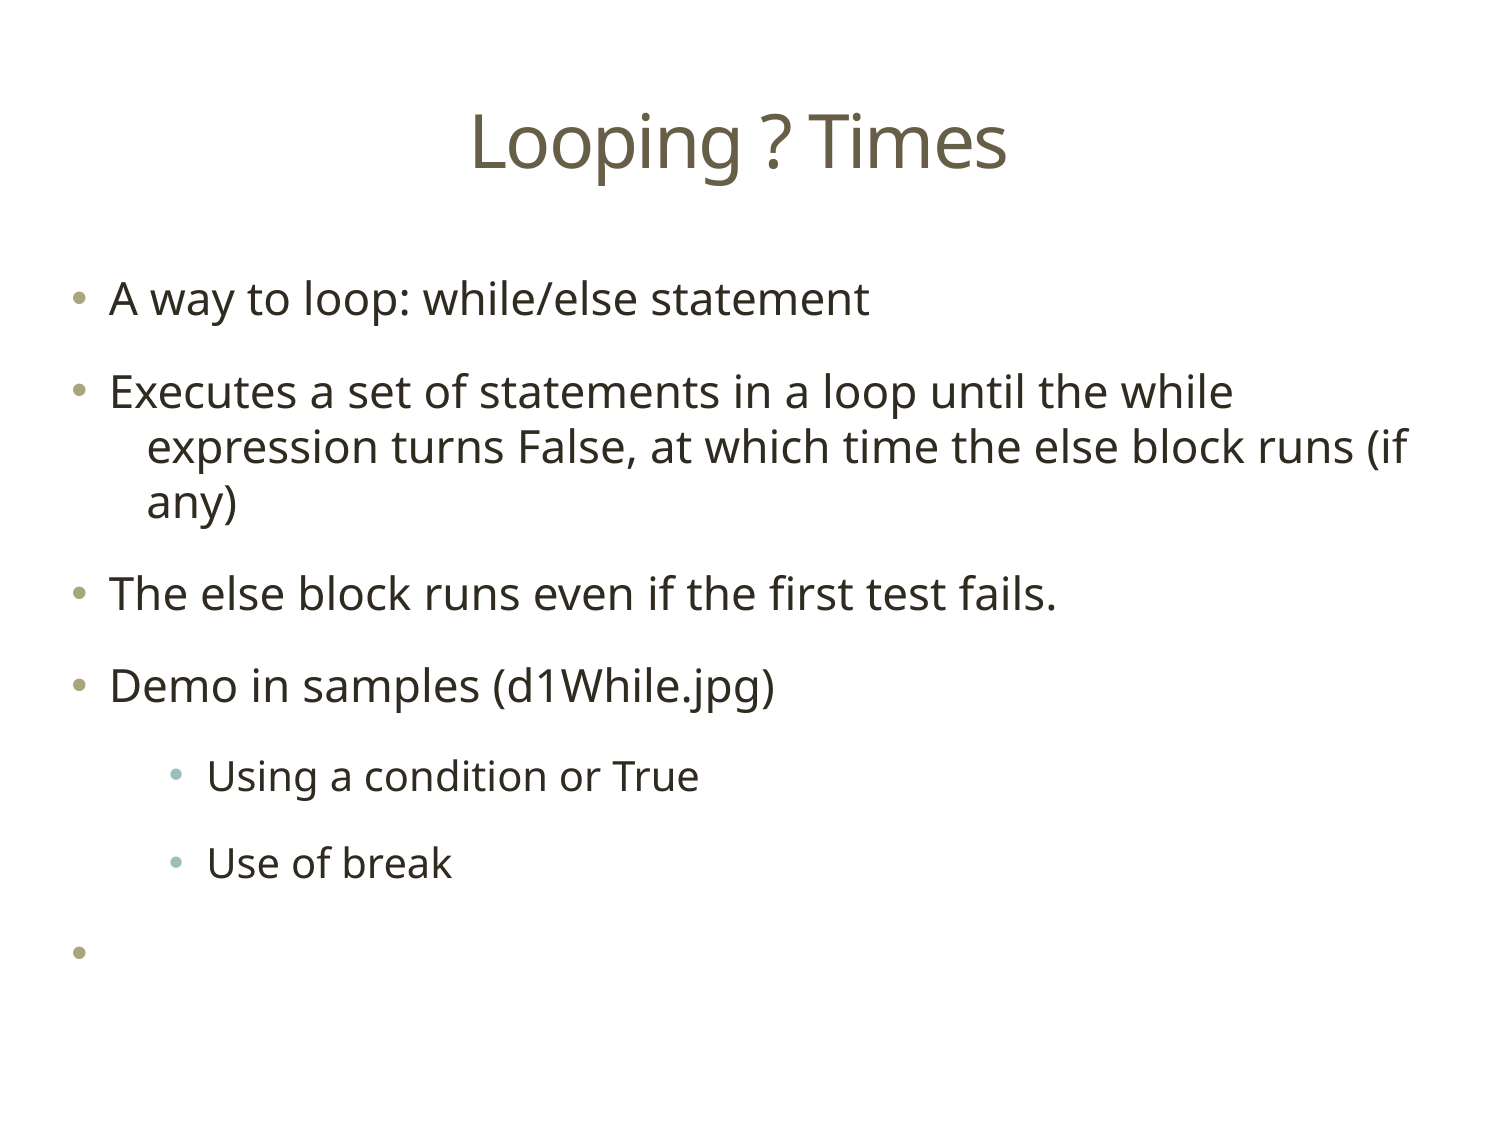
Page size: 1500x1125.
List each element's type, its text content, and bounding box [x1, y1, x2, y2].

title Looping ? Times [18, 45, 1460, 233]
list A way to loop: while/else statement Executes a set of statements in a loop until the while expression turns False, at which time the else block runs (if any) The else block runs even if the first test fails. Demo in samples (d1While.jpg) Using a condition or True Use of break [18, 262, 1460, 1098]
